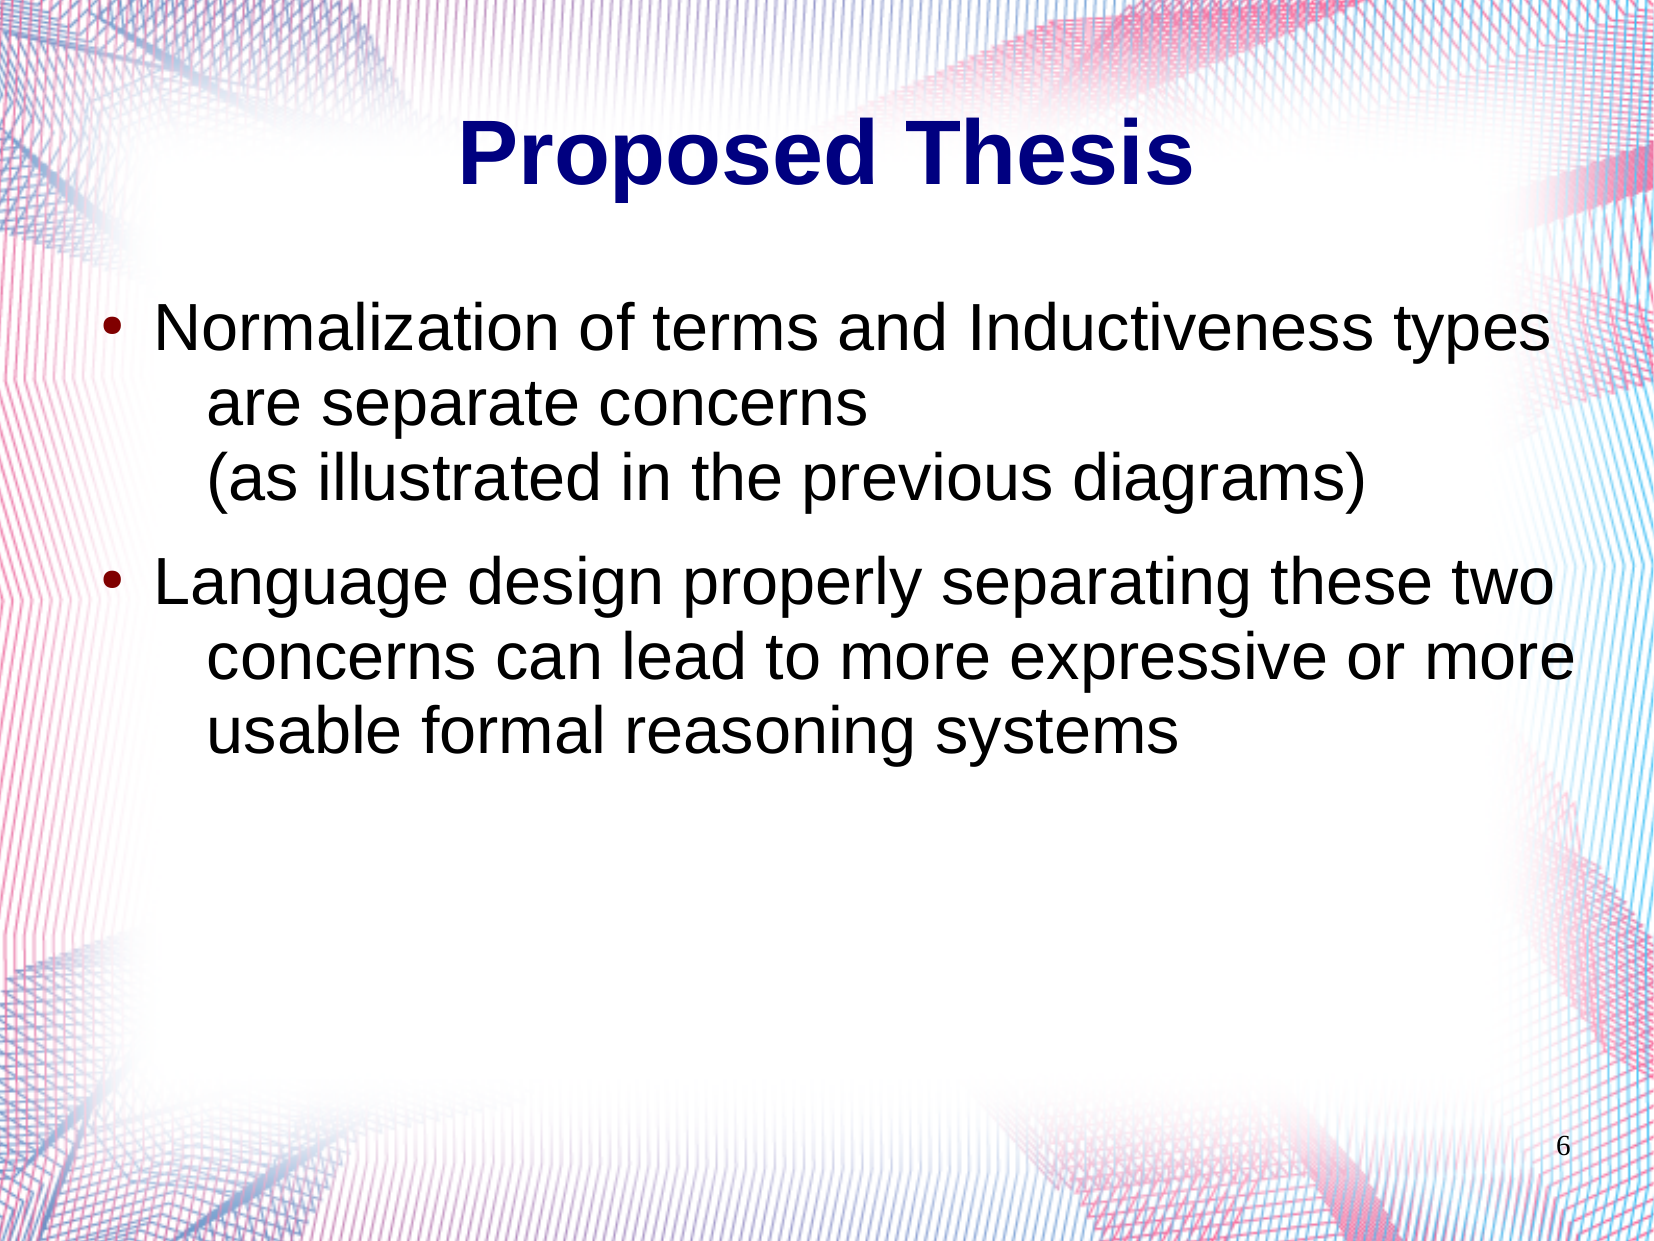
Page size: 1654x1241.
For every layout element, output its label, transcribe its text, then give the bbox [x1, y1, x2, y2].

list Normalization of terms and Inductiveness types are separate concerns (as illustrated in the previous diagrams) Language design properly separating these two concerns can lead to more expressive or more usable formal reasoning systems [64, 290, 1601, 1109]
title Proposed Thesis [82, 49, 1571, 257]
picture [0, 0, 1654, 1241]
